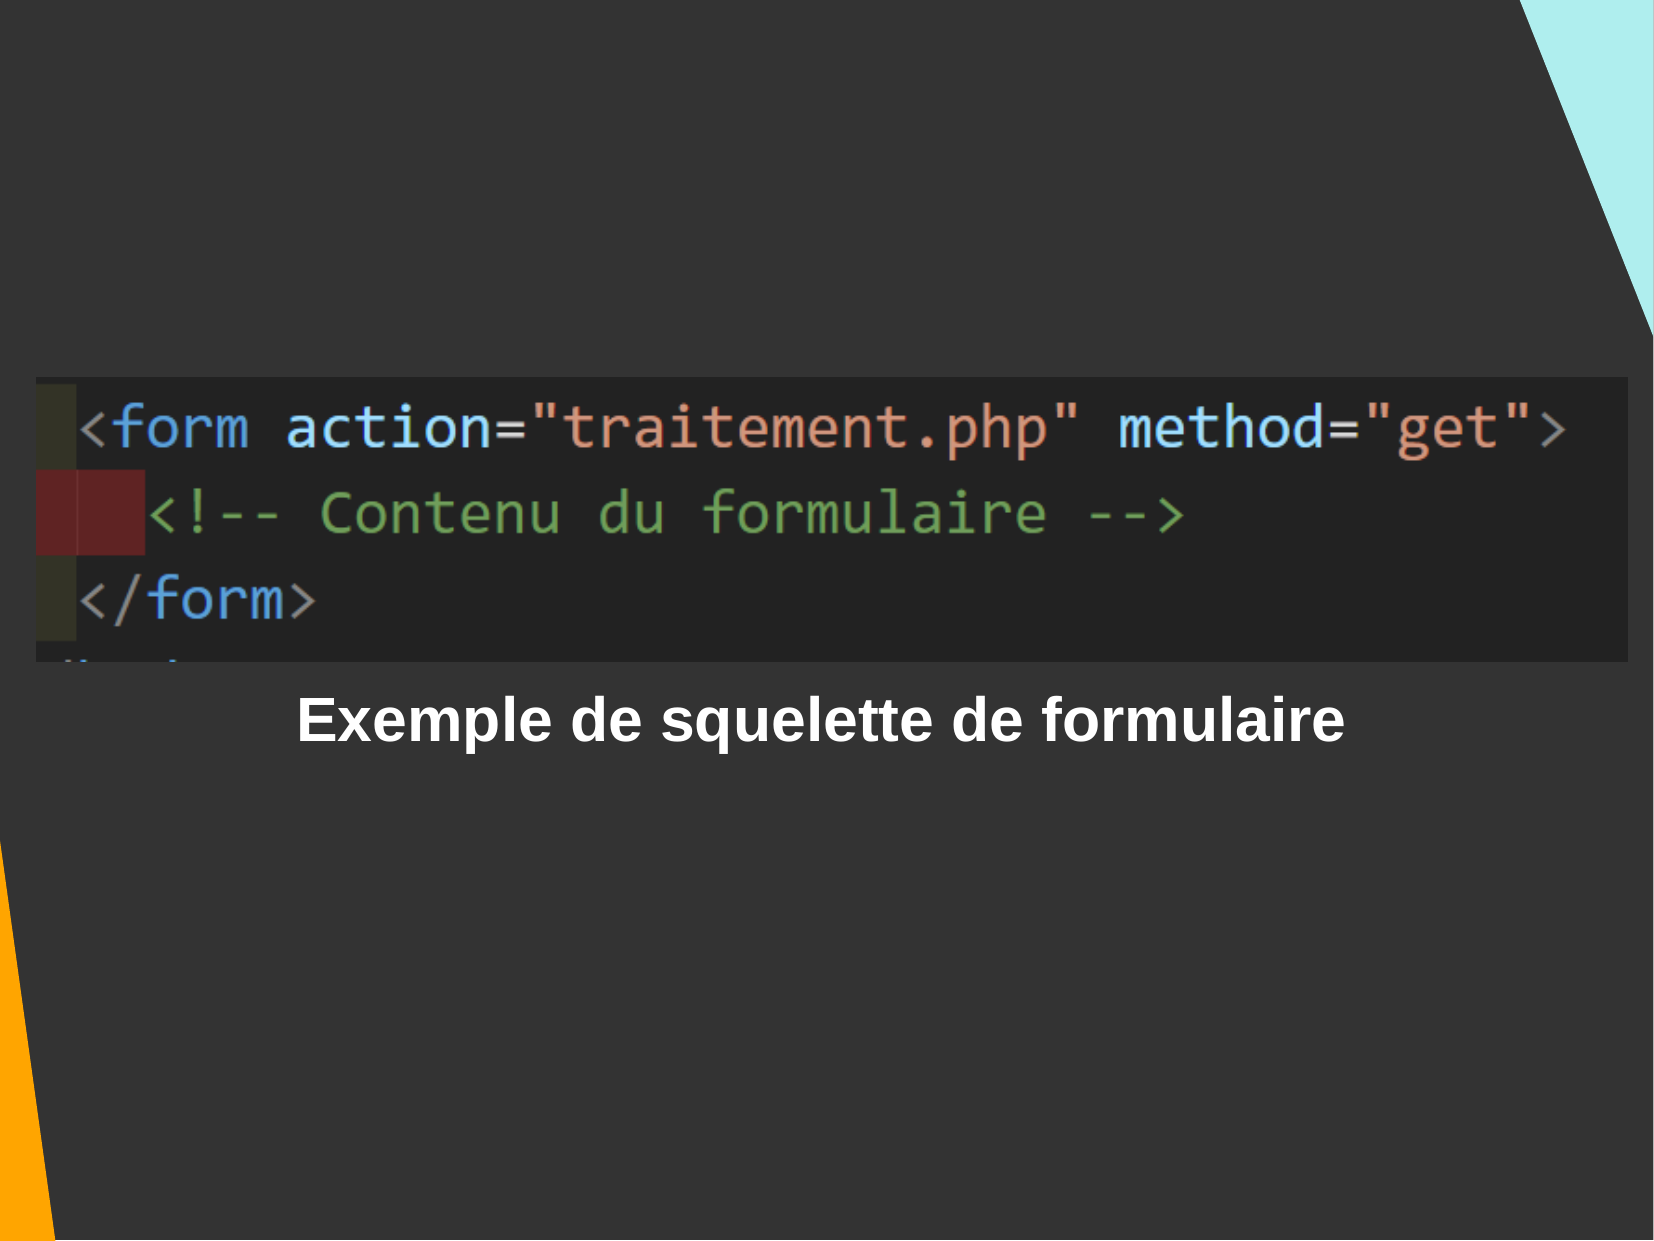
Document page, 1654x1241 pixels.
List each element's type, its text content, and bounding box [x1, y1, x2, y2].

title Exemple de squelette de formulaire [22, 685, 1622, 755]
text_box [1519, 0, 1654, 339]
picture [36, 377, 1628, 662]
text_box [0, 840, 56, 1241]
